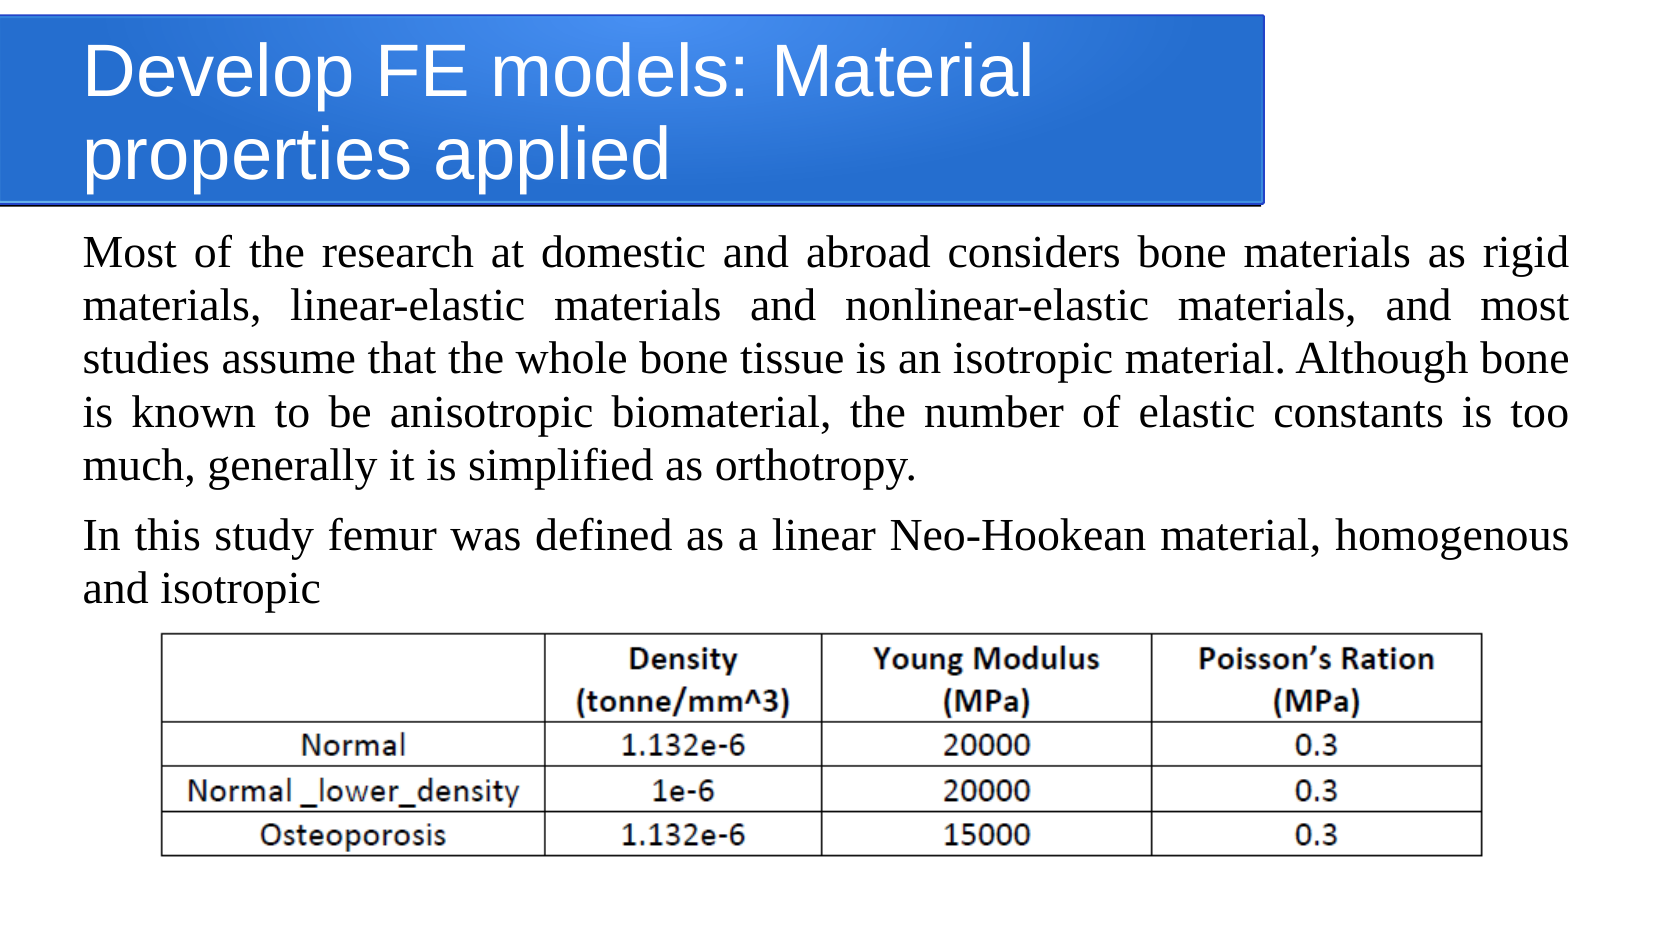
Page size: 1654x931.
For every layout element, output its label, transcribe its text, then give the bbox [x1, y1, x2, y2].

list Most of the research at domestic and abroad considers bone materials as rigid materials, linear-elastic materials and nonlinear-elastic materials, and most studies assume that the whole bone tissue is an isotropic material. Although bone is known to be anisotropic biomaterial, the number of elastic constants is too much, generally it is simplified as orthotropy. In this study femur was defined as a linear Neo-Hookean material, homogenous and isotropic [82, 224, 1571, 764]
title Develop FE models: Material properties applied [82, 29, 1235, 195]
picture [155, 627, 1489, 863]
